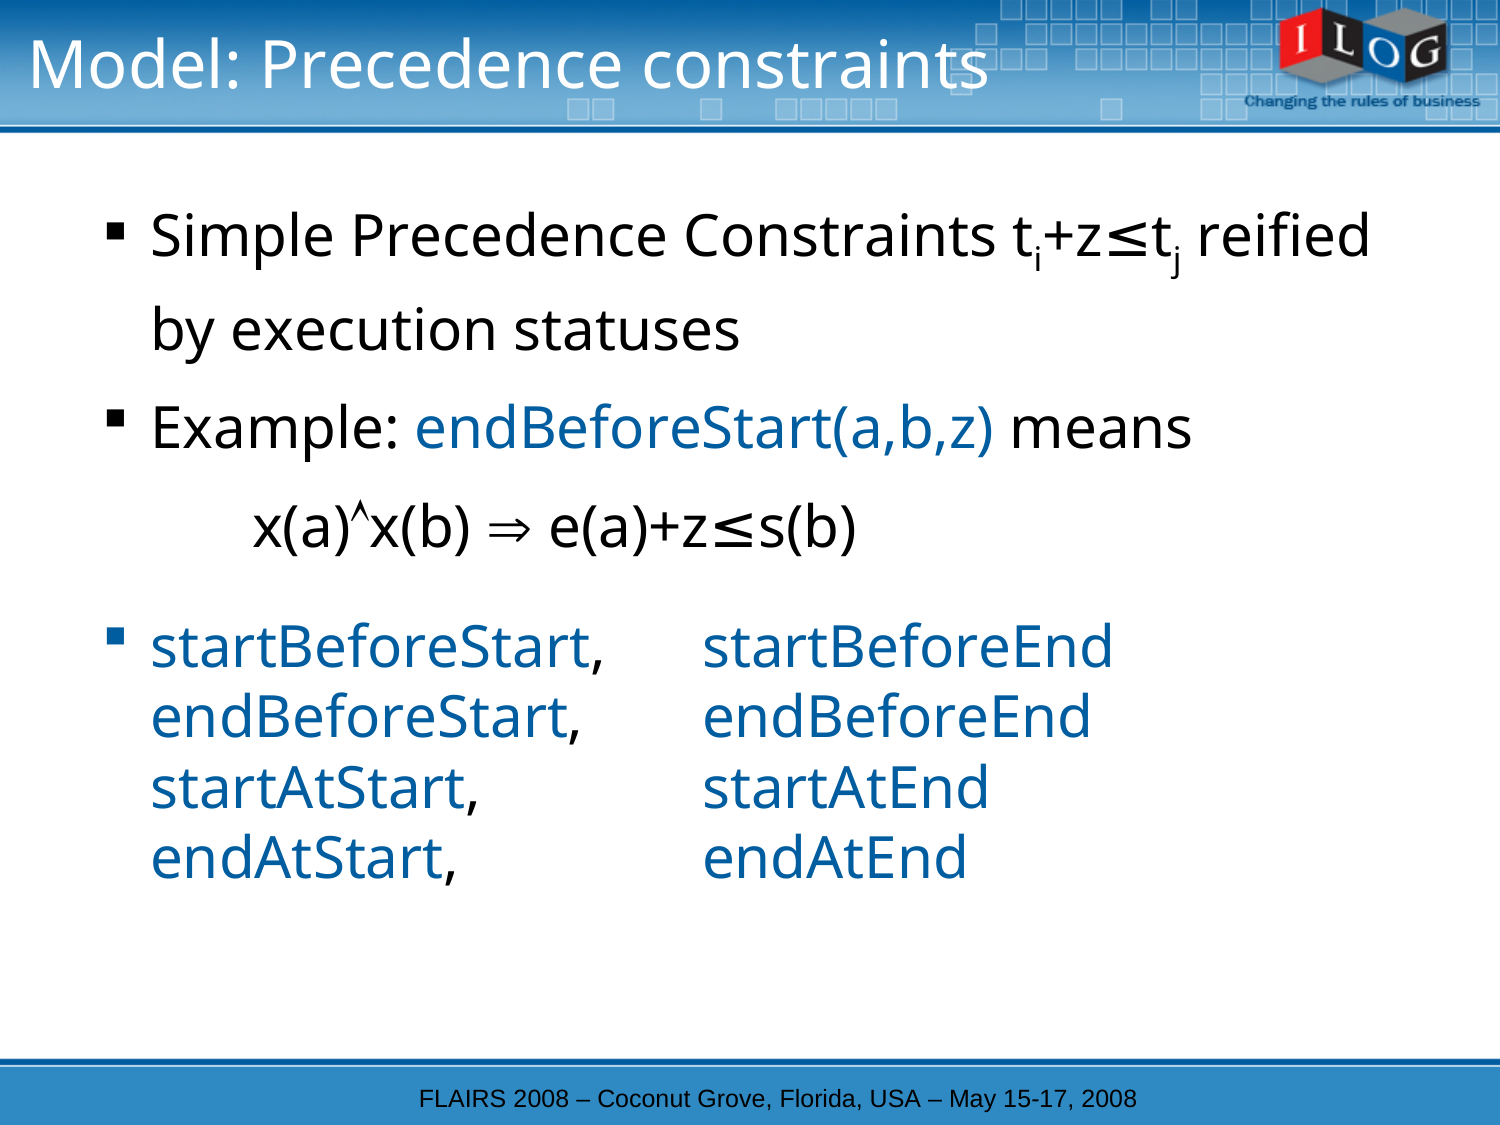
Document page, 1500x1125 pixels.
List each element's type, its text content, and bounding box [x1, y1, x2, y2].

picture [0, 0, 1500, 1125]
title Model: Precedence constraints [12, 0, 1300, 144]
list Simple Precedence Constraints ti+z≤tj reified by execution statuses Example: endBeforeStart(a,b,z) means x(a)x(b)  e(a)+z≤s(b) startBeforeStart, startBeforeEnd endBeforeStart, endBeforeEnd startAtStart, startAtEnd endAtStart, endAtEnd [87, 174, 1463, 1000]
